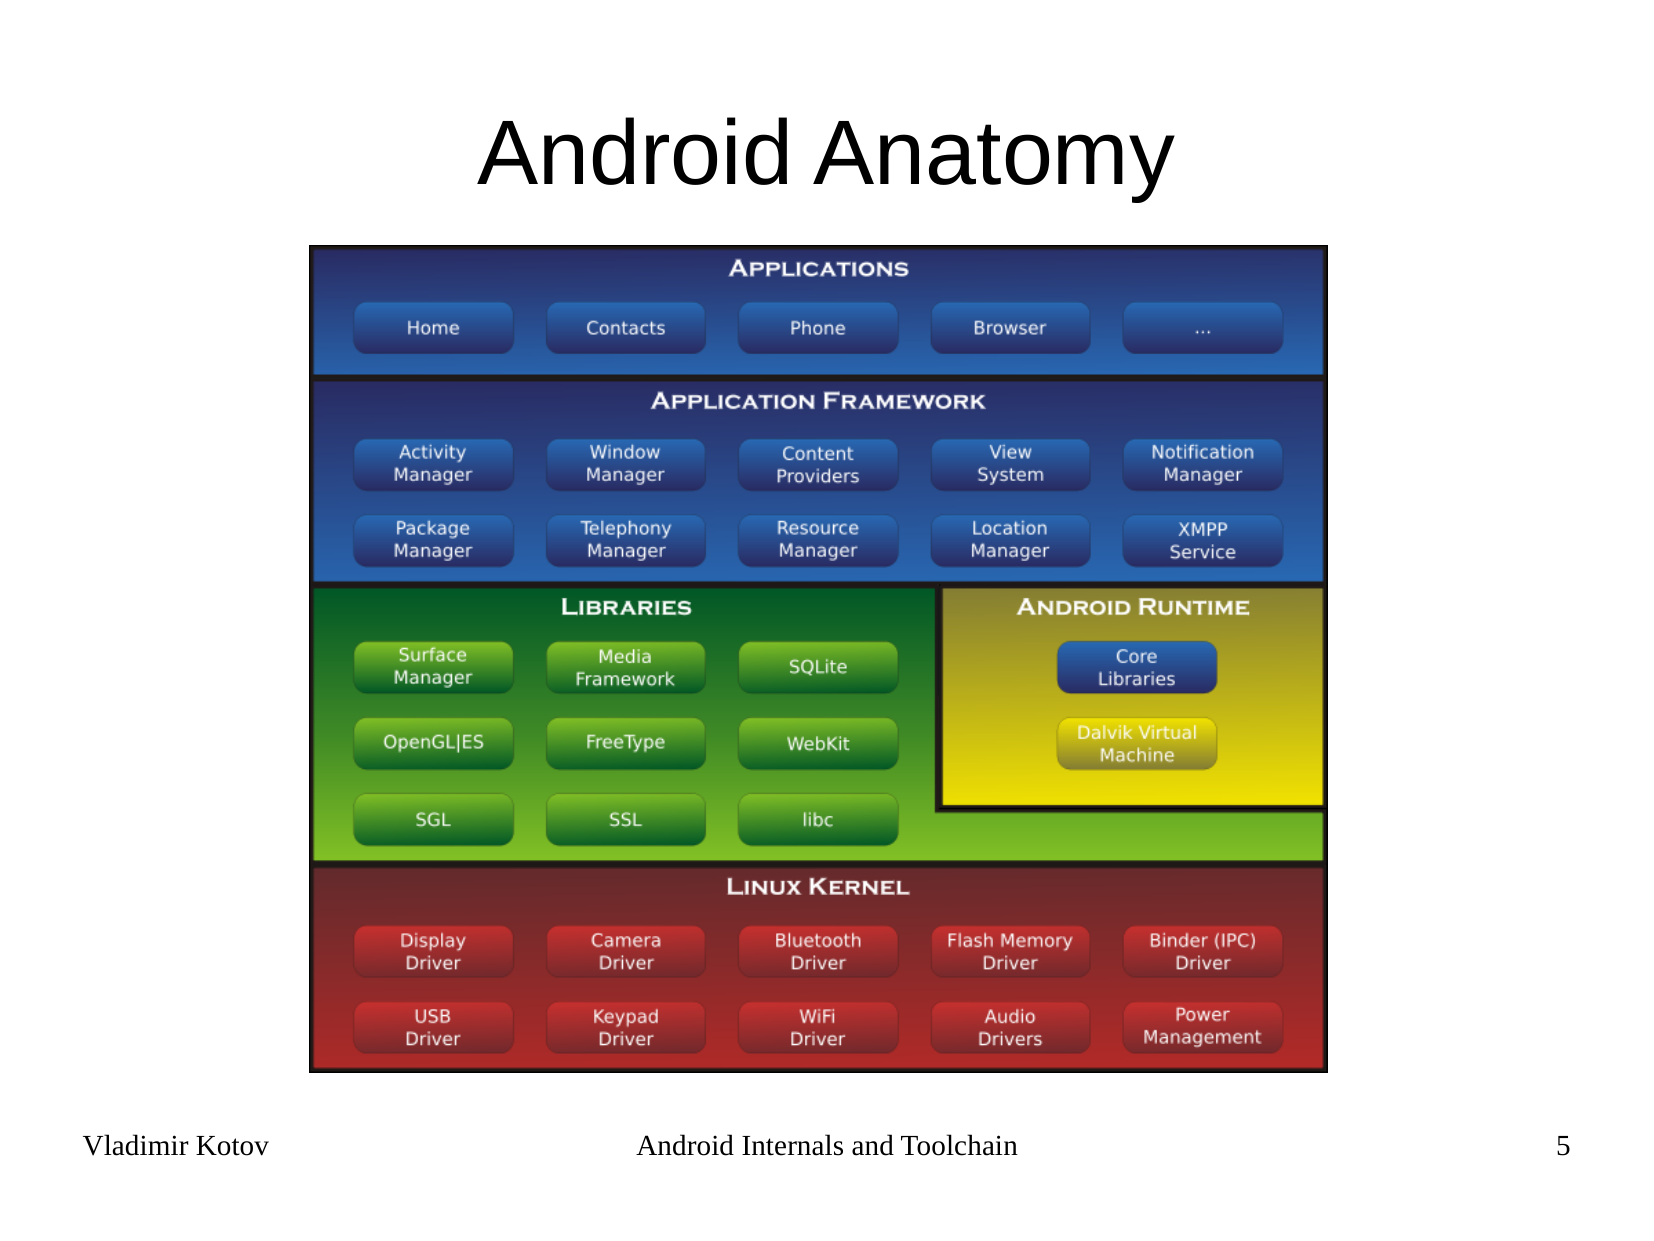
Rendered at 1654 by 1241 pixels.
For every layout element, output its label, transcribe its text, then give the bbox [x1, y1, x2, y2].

title Android Anatomy [82, 49, 1571, 257]
picture [309, 245, 1328, 1073]
